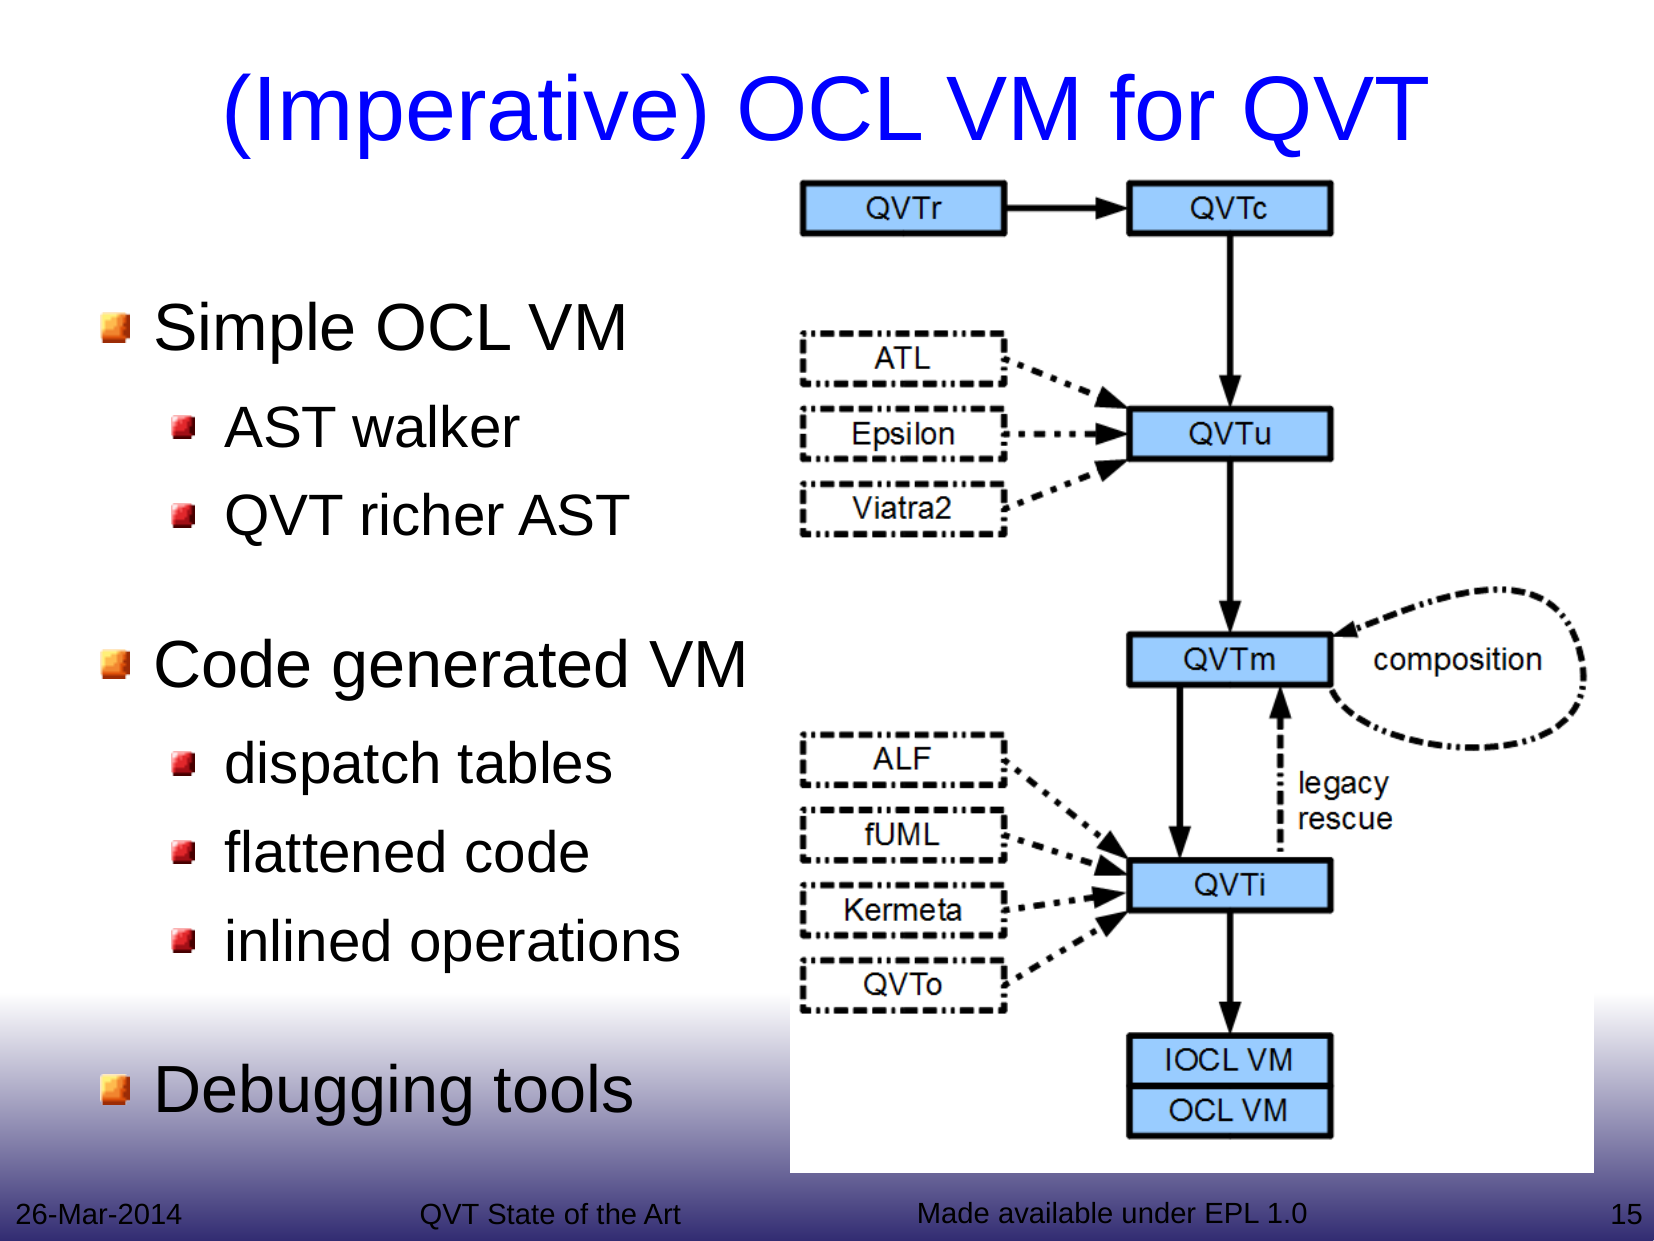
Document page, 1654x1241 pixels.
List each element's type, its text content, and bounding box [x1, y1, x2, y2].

picture [790, 170, 1594, 1173]
list Simple OCL VM AST walker QVT richer AST Code generated VM dispatch tables flattened code inlined operations Debugging tools [82, 290, 790, 1127]
title (Imperative) OCL VM for QVT [82, 49, 1571, 169]
